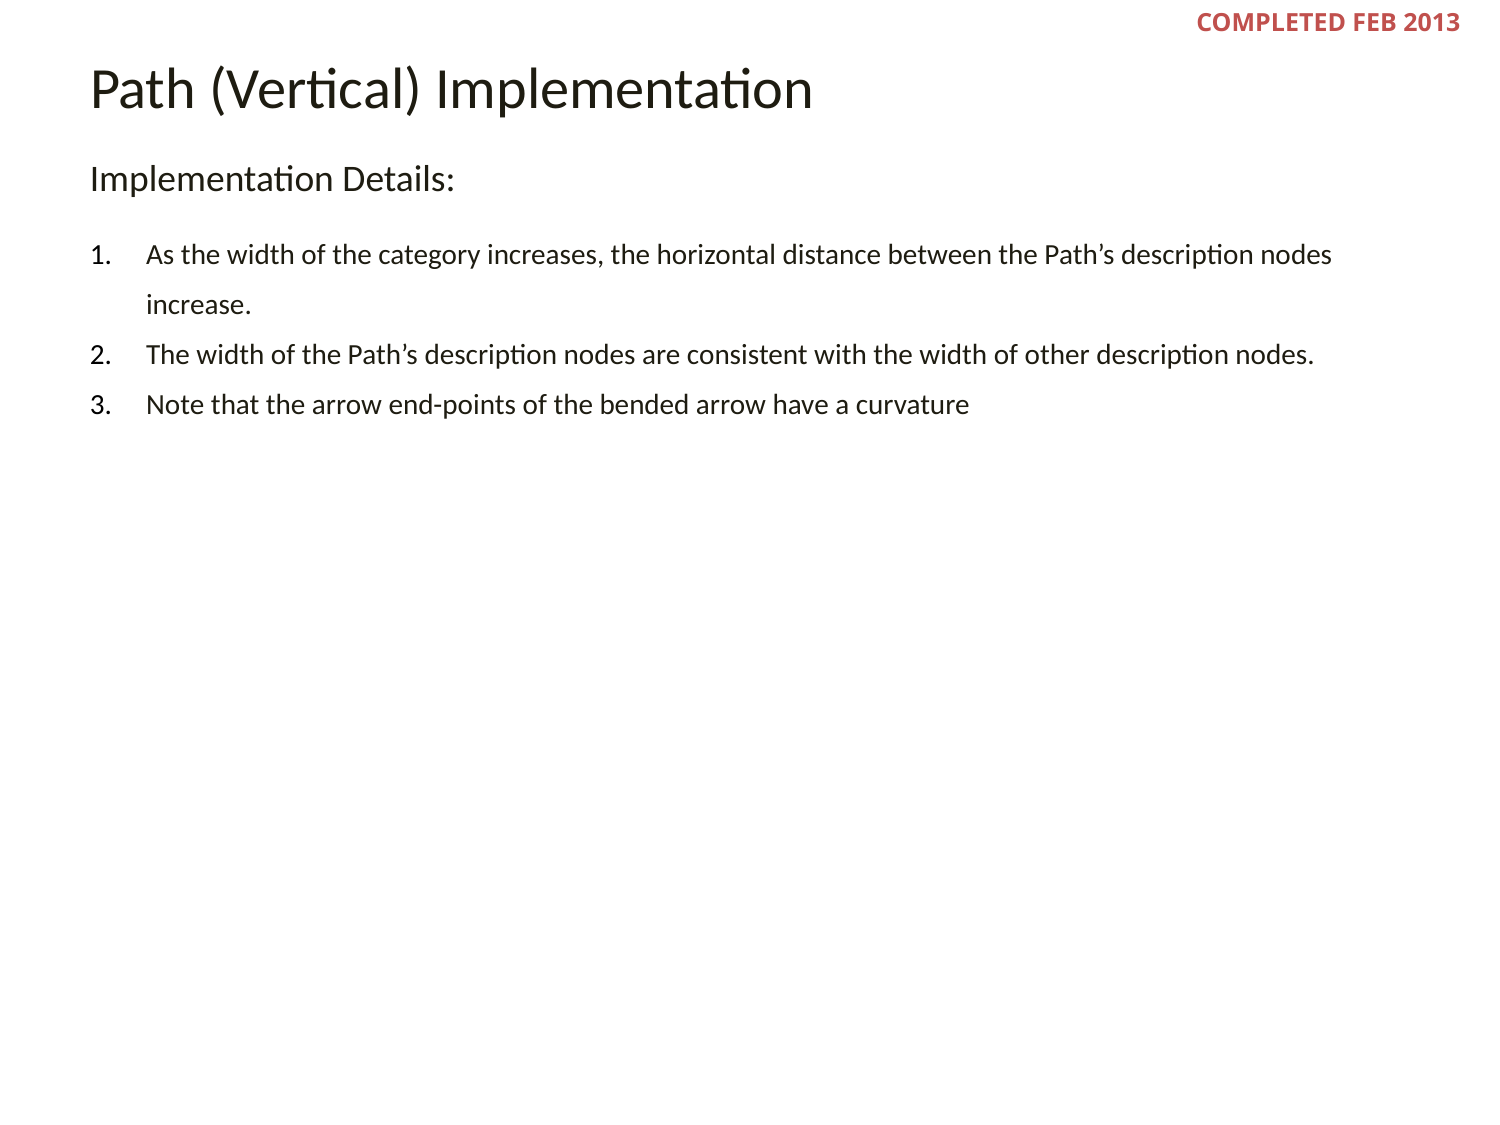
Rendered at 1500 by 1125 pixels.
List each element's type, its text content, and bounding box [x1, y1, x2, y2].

text_box As the width of the category increases, the horizontal distance between the Path’s description nodes increase. The width of the Path’s description nodes are consistent with the width of other description nodes. Note that the arrow end-points of the bended arrow have a curvature [75, 212, 1404, 428]
text_box Implementation Details: [75, 146, 671, 207]
text_box COMPLETED FEB 2013 [1181, 0, 1476, 44]
text_box Path (Vertical) Implementation [75, 45, 1439, 125]
